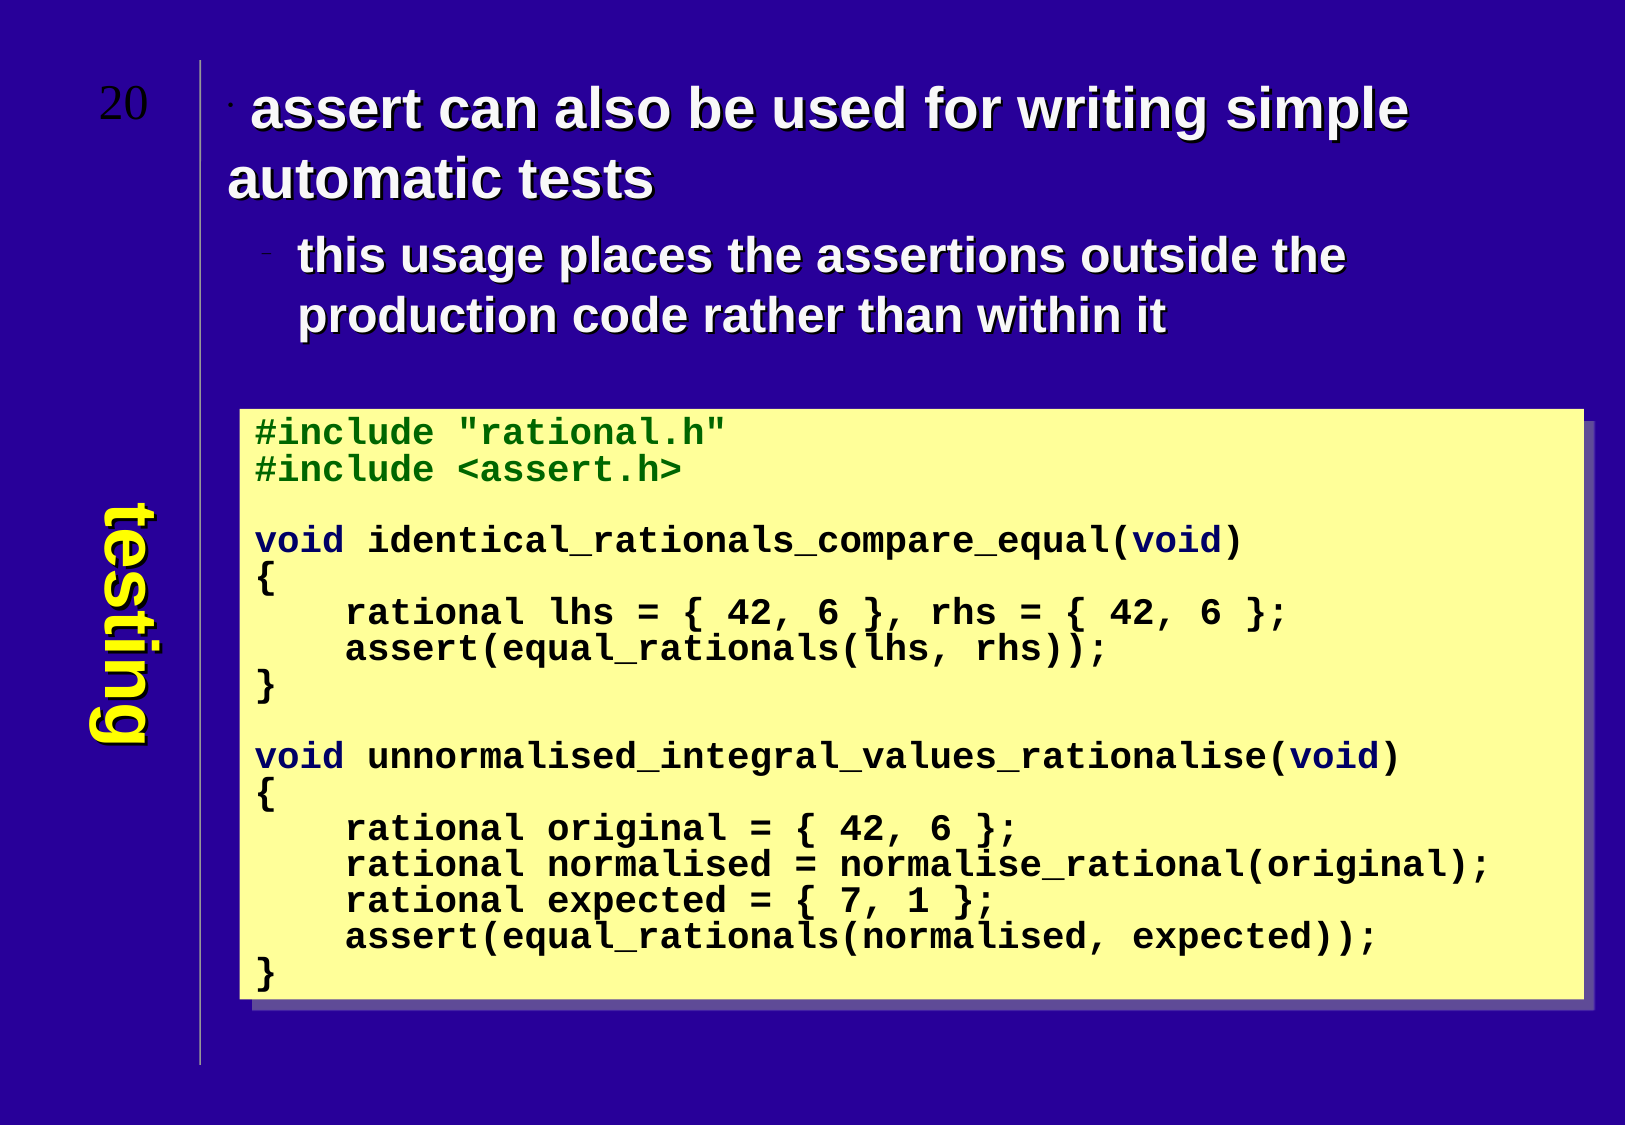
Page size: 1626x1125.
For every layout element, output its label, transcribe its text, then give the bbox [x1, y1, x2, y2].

title testing [50, 187, 188, 1063]
list assert can also be used for writing simple automatic tests this usage places the assertions outside the production code rather than within it [212, 62, 1550, 1063]
text_box #include "rational.h" #include <assert.h> void identical_rationals_compare_equal(void) { rational lhs = { 42, 6 }, rhs = { 42, 6 }; assert(equal_rationals(lhs, rhs)); } void unnormalised_integral_values_rationalise(void) { rational original = { 42, 6 }; rational normalised = normalise_rational(original); rational expected = { 7, 1 }; assert(equal_rationals(normalised, expected)); } [239, 408, 1584, 1000]
